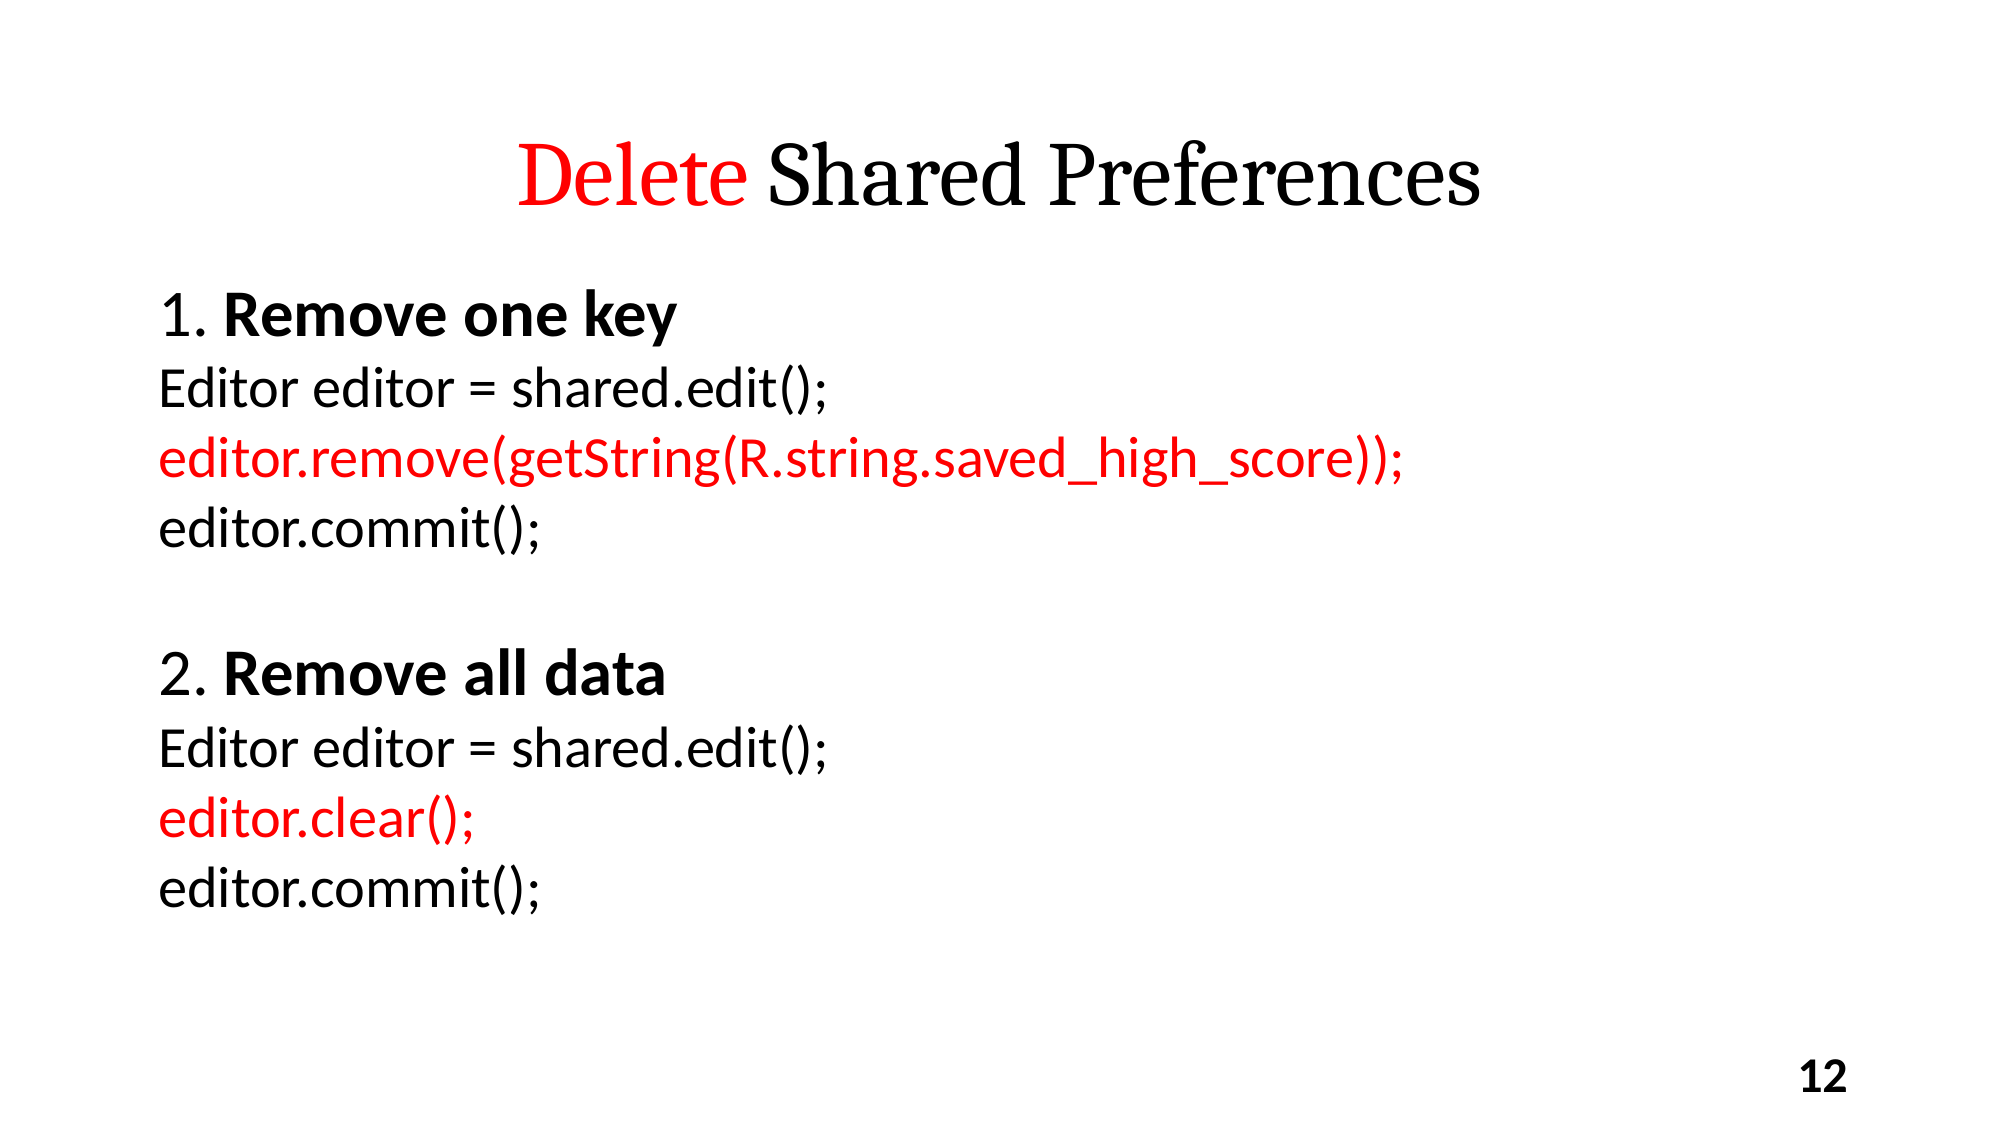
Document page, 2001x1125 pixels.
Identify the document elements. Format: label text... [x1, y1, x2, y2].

text_box 1. Remove one key Editor editor = shared.edit(); editor.remove(getString(R.string.saved_high_score)); editor.commit(); 2. Remove all data Editor editor = shared.edit(); editor.clear(); editor.commit(); [143, 261, 1869, 991]
text_box Delete Shared Preferences [137, 59, 1863, 278]
text_box <number> [1412, 1042, 1863, 1103]
